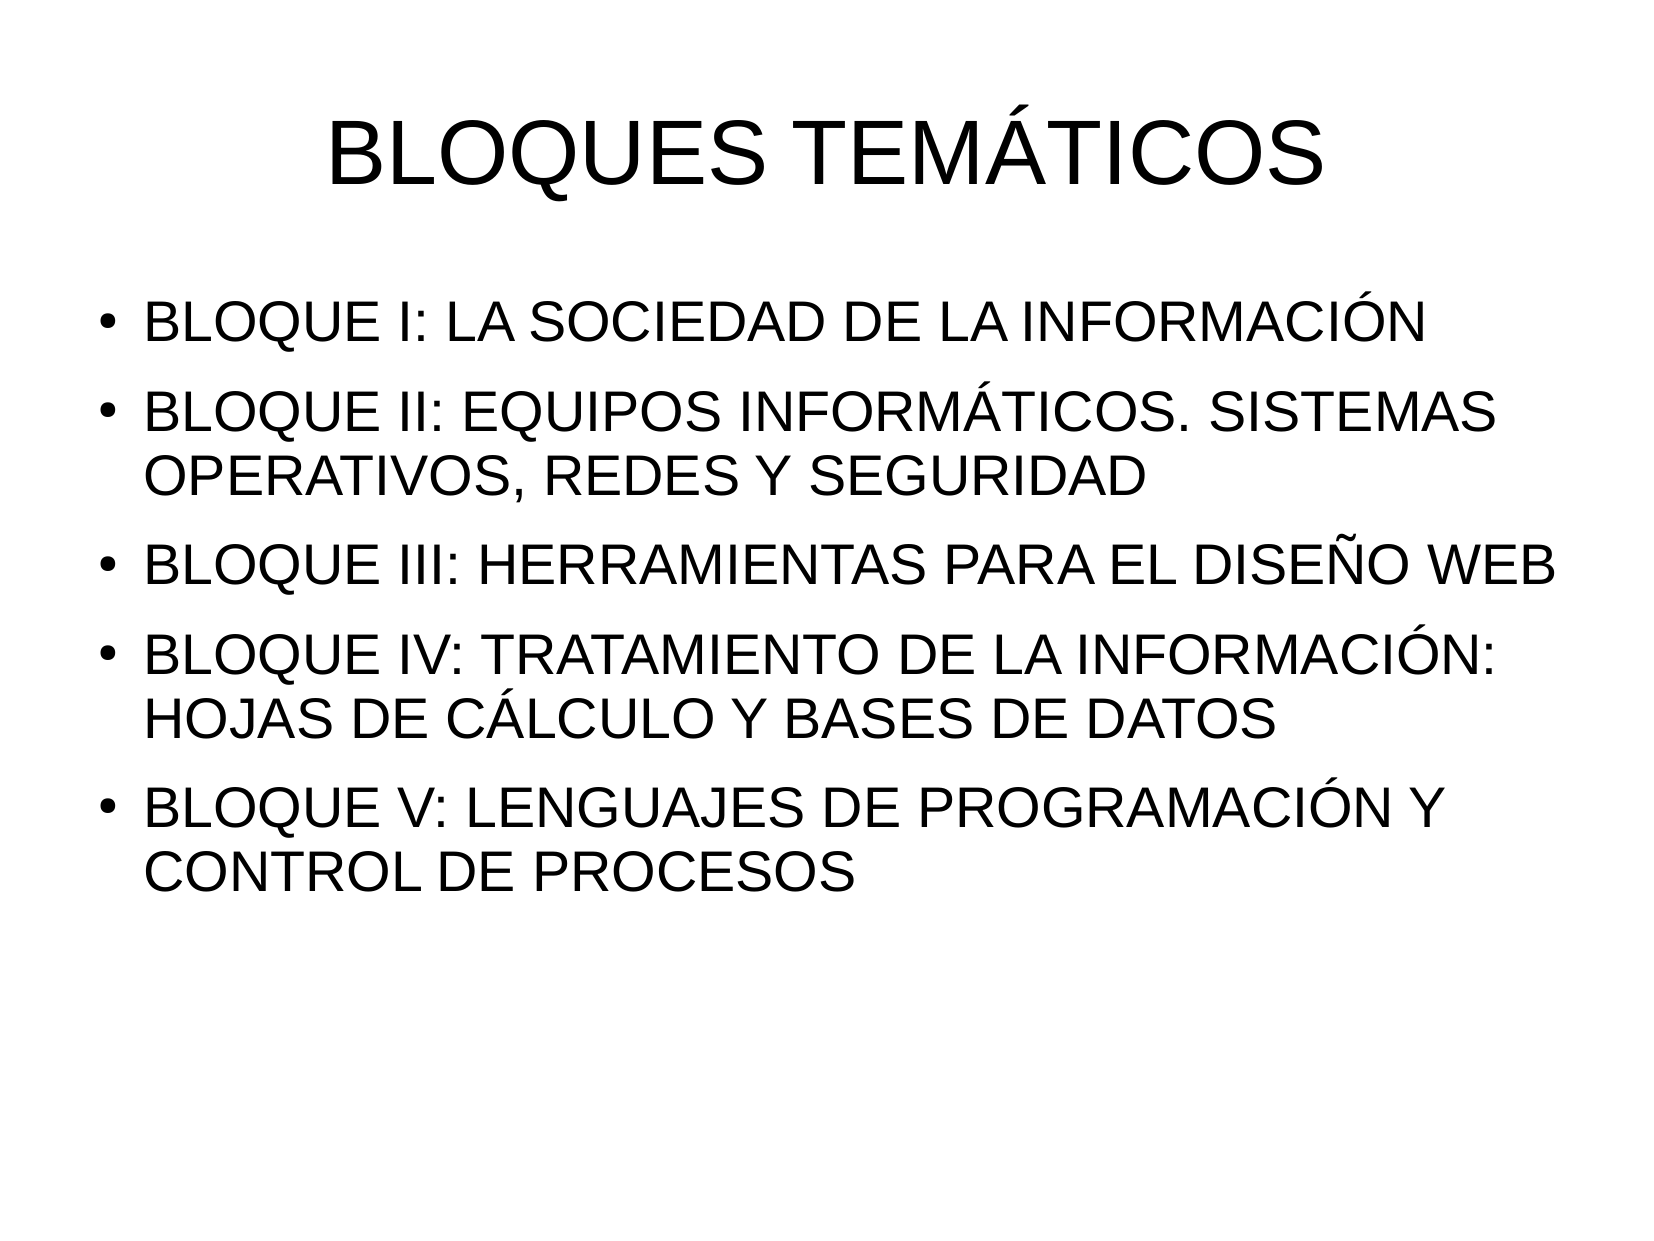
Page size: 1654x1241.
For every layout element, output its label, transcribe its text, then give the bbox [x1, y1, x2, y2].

list BLOQUE I: LA SOCIEDAD DE LA INFORMACIÓN BLOQUE II: EQUIPOS INFORMÁTICOS. SISTEMAS OPERATIVOS, REDES Y SEGURIDAD BLOQUE III: HERRAMIENTAS PARA EL DISEÑO WEB BLOQUE IV: TRATAMIENTO DE LA INFORMACIÓN: HOJAS DE CÁLCULO Y BASES DE DATOS BLOQUE V: LENGUAJES DE PROGRAMACIÓN Y CONTROL DE PROCESOS [82, 290, 1571, 1109]
title BLOQUES TEMÁTICOS [82, 49, 1571, 257]
